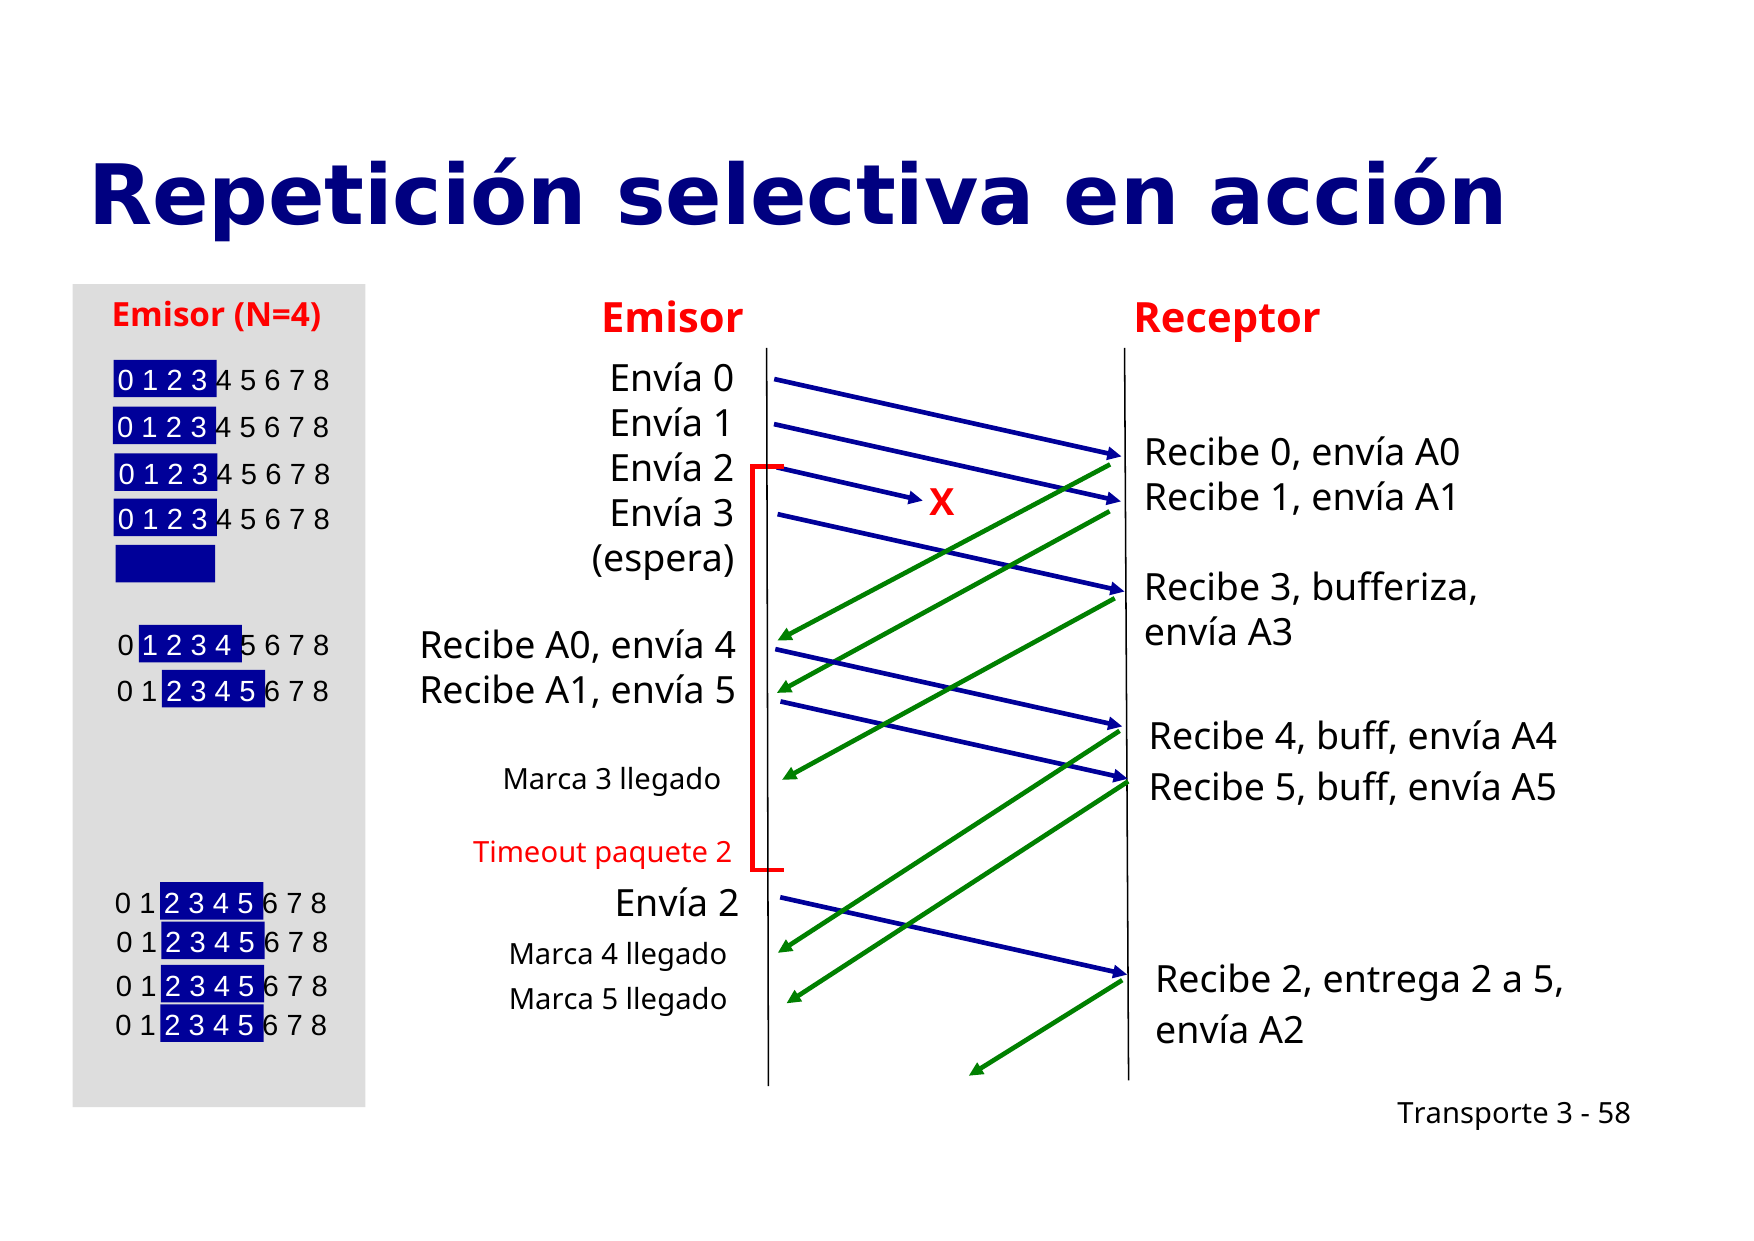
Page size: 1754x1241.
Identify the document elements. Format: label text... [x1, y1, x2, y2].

text_box Recibe A0, envía 4 Recibe A1, envía 5 [404, 613, 752, 719]
text_box Emisor (N=4) [96, 285, 337, 342]
text_box 0 1 2 3 4 5 6 7 8 [102, 353, 354, 405]
text_box Envía 0 Envía 1 Envía 2 Envía 3 (espera) [577, 346, 750, 587]
text_box 0 1 2 3 4 5 6 7 8 [102, 619, 353, 664]
text_box Recibe 4, buff, envía A4 Recibe 5, buff, envía A5 [1133, 701, 1627, 804]
text_box [72, 284, 366, 1108]
text_box 0 1 2 3 4 5 6 7 8 [100, 876, 351, 927]
text_box Timeout paquete 2 [458, 833, 748, 876]
text_box X [914, 469, 970, 531]
text_box Marca 5 llegado [493, 972, 743, 1023]
text_box Recibe 2, entrega 2 a 5, envía A2 [1140, 945, 1634, 1048]
text_box Marca 4 llegado [493, 927, 743, 972]
text_box 0 1 2 3 4 5 6 7 8 [101, 959, 352, 1010]
text_box Emisor [586, 282, 759, 349]
text_box 0 1 2 3 4 5 6 7 8 [101, 915, 352, 959]
text_box Recibe 0, envía A0 Recibe 1, envía A1 Recibe 3, bufferiza, envía A3 [1129, 420, 1504, 661]
text_box 0 1 2 3 4 5 6 7 8 [100, 998, 351, 1050]
text_box Marca 3 llegado [487, 752, 737, 804]
text_box 0 1 2 3 4 5 6 7 8 [103, 447, 354, 492]
text_box Receptor [1118, 282, 1336, 349]
text_box Envía 2 [599, 876, 755, 933]
title Repetición selectiva en acción [88, 95, 1654, 298]
text_box 0 1 2 3 4 5 6 7 8 [102, 400, 353, 452]
text_box 0 1 2 3 4 5 6 7 8 [103, 492, 354, 544]
text_box 0 1 2 3 4 5 6 7 8 [102, 664, 353, 715]
